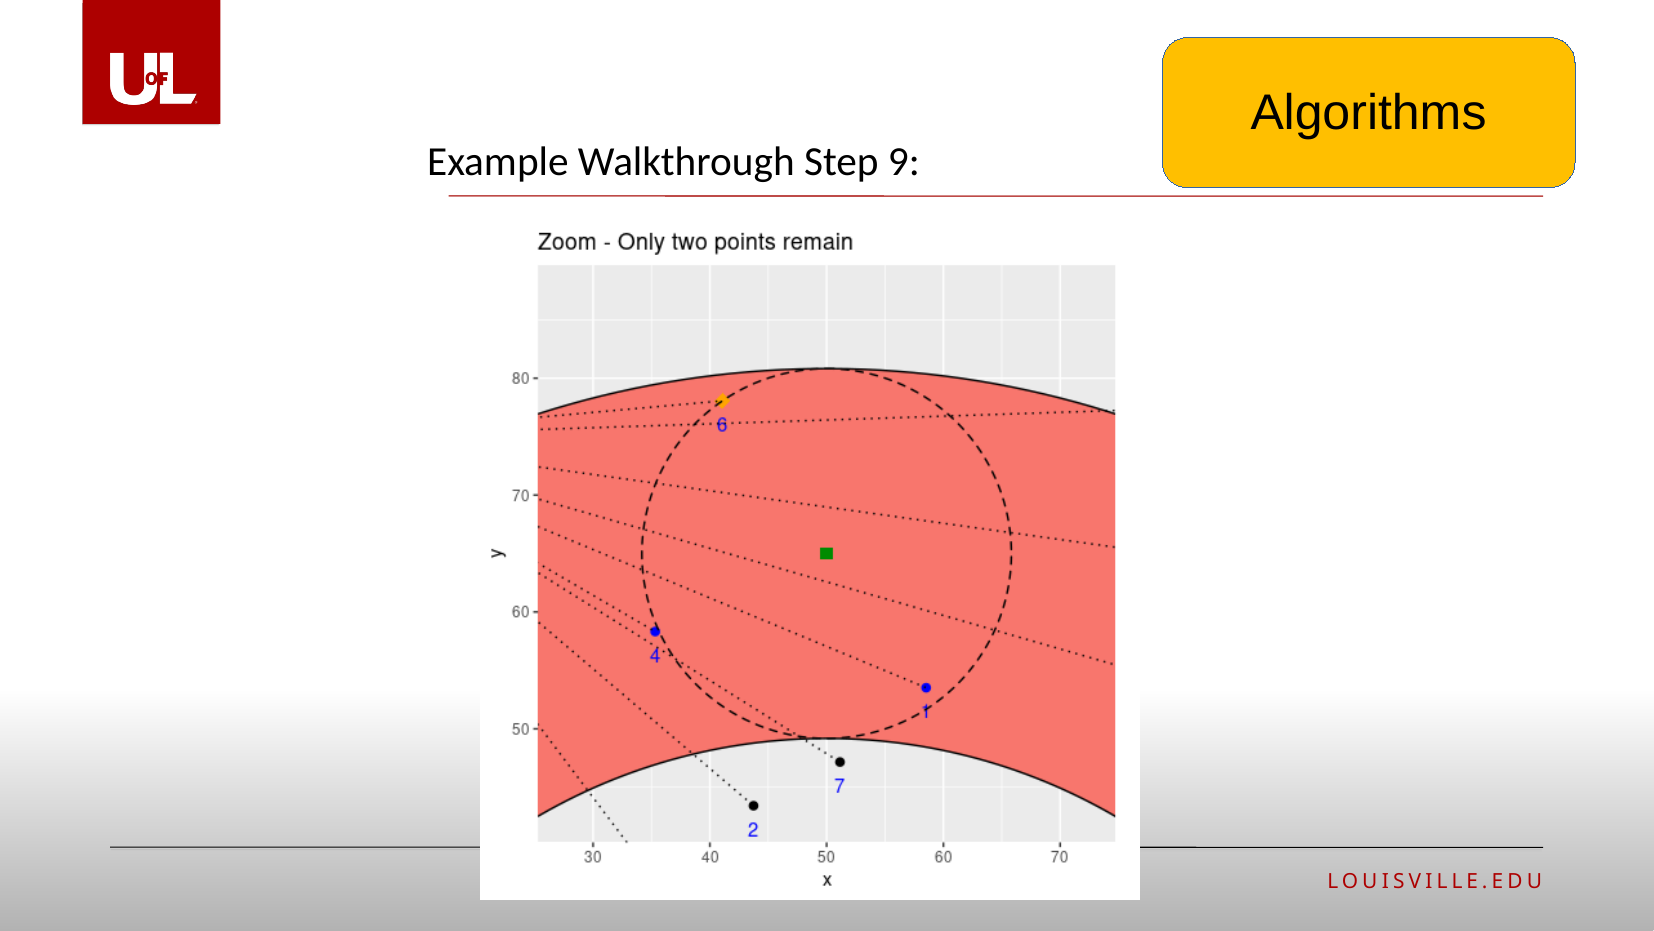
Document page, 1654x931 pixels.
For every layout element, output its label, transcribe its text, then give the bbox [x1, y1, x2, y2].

title Example Walkthrough Step 9: [427, 134, 1544, 197]
picture [110, 52, 198, 105]
picture [480, 225, 1140, 901]
text_box Algorithms [1162, 37, 1576, 188]
